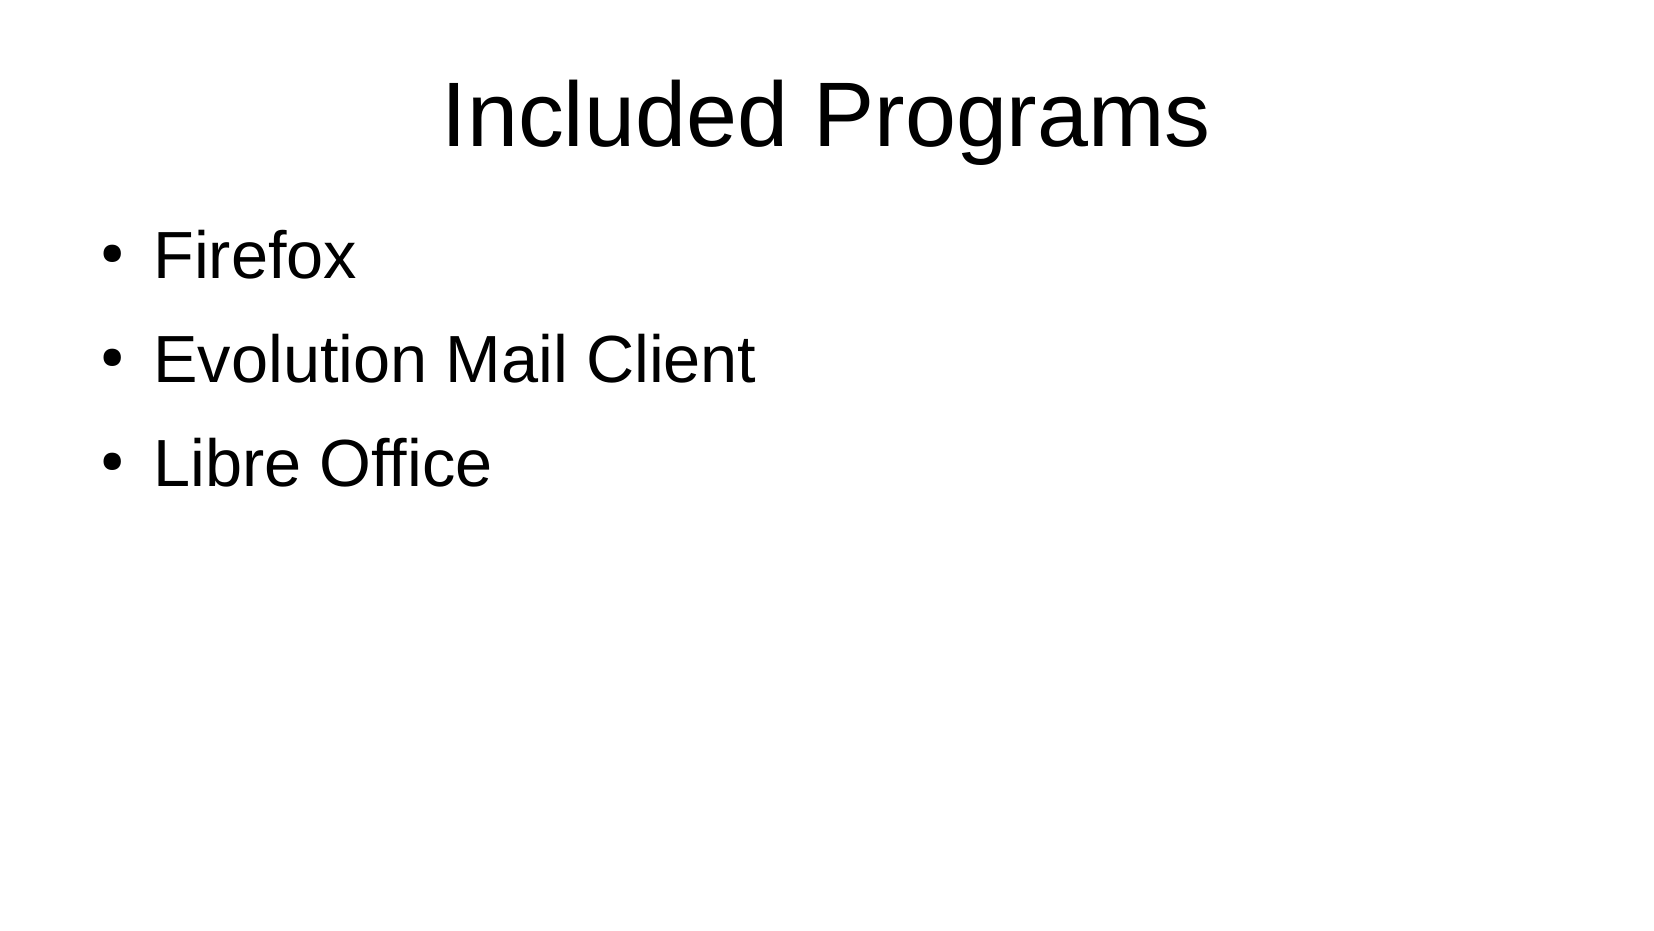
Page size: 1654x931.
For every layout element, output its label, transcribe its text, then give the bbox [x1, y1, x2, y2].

title Included Programs [82, 37, 1571, 193]
list Firefox Evolution Mail Client Libre Office [82, 217, 1571, 758]
